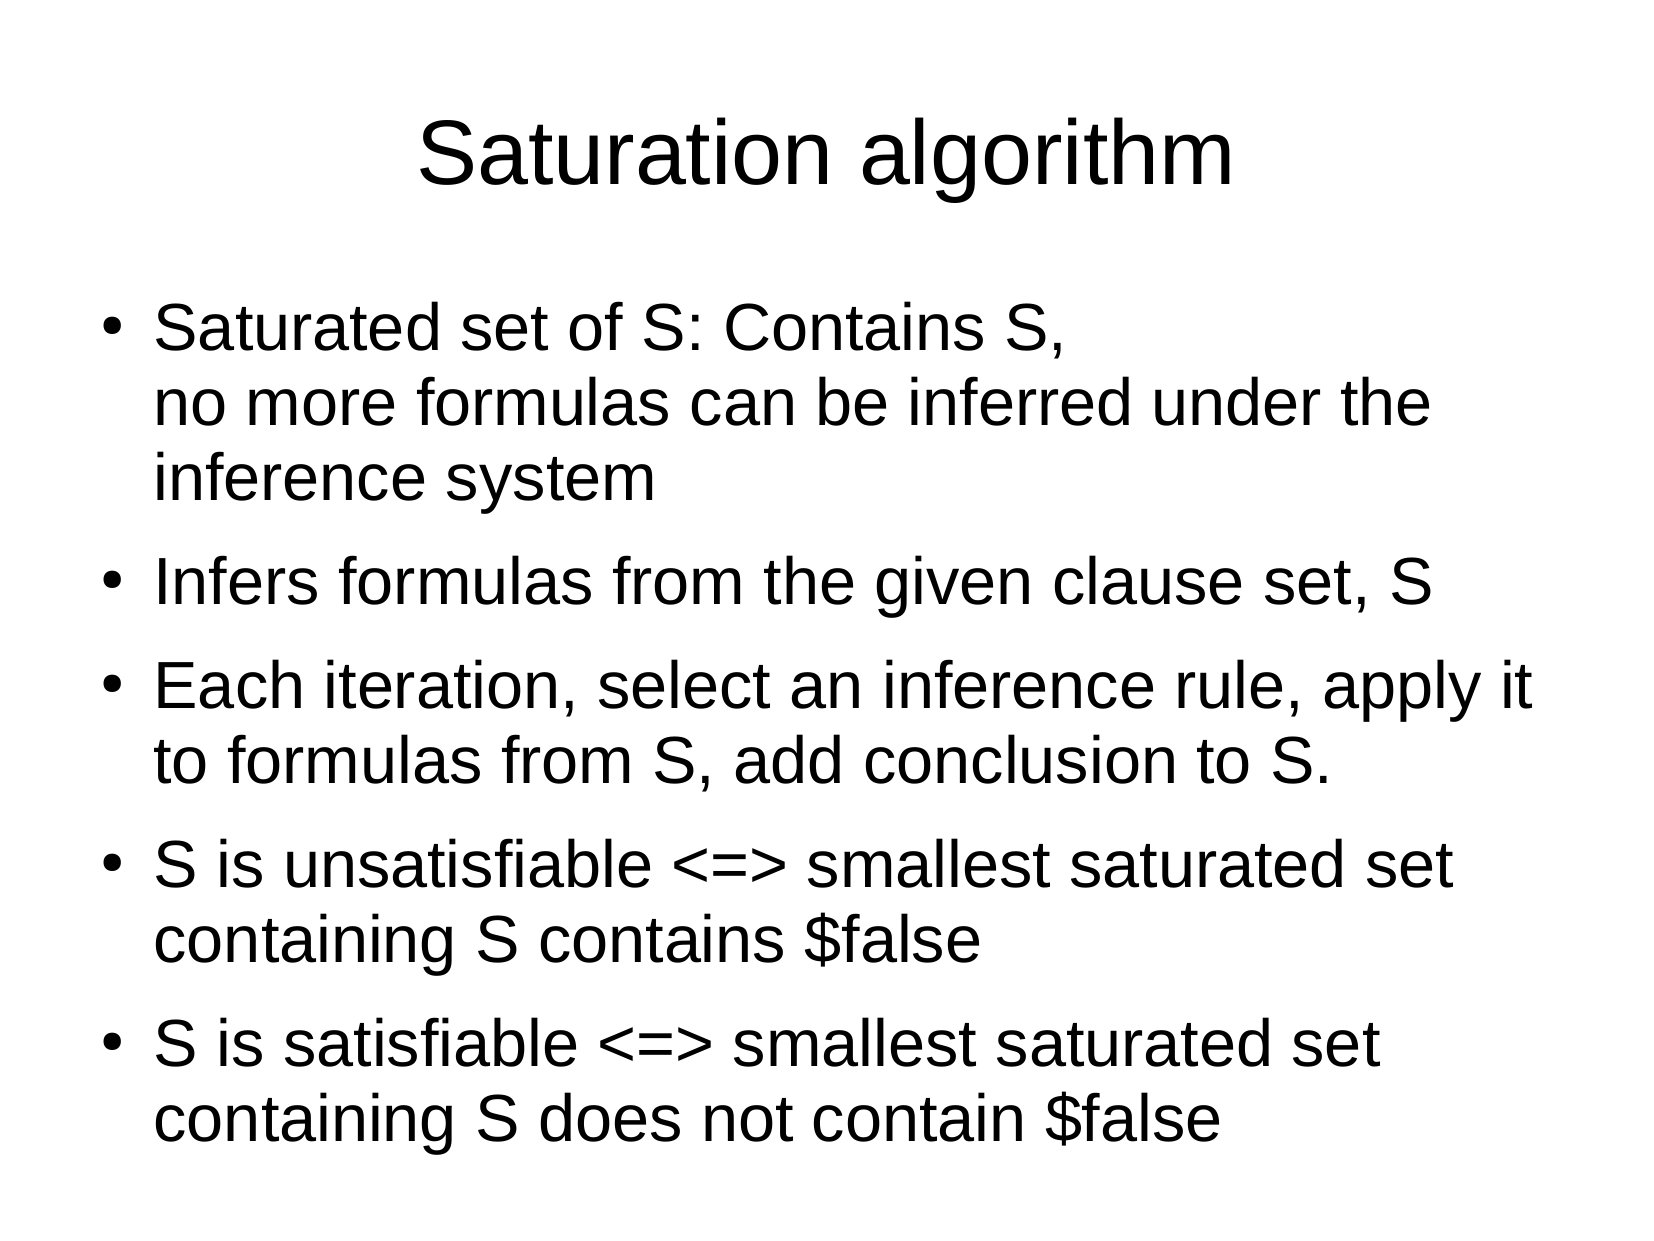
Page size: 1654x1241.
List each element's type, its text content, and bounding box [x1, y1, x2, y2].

title Saturation algorithm [82, 49, 1571, 257]
list Saturated set of S: Contains S, no more formulas can be inferred under the inference system Infers formulas from the given clause set, S Each iteration, select an inference rule, apply it to formulas from S, add conclusion to S. S is unsatisfiable <=> smallest saturated set containing S contains $false S is satisfiable <=> smallest saturated set containing S does not contain $false [82, 290, 1571, 1157]
